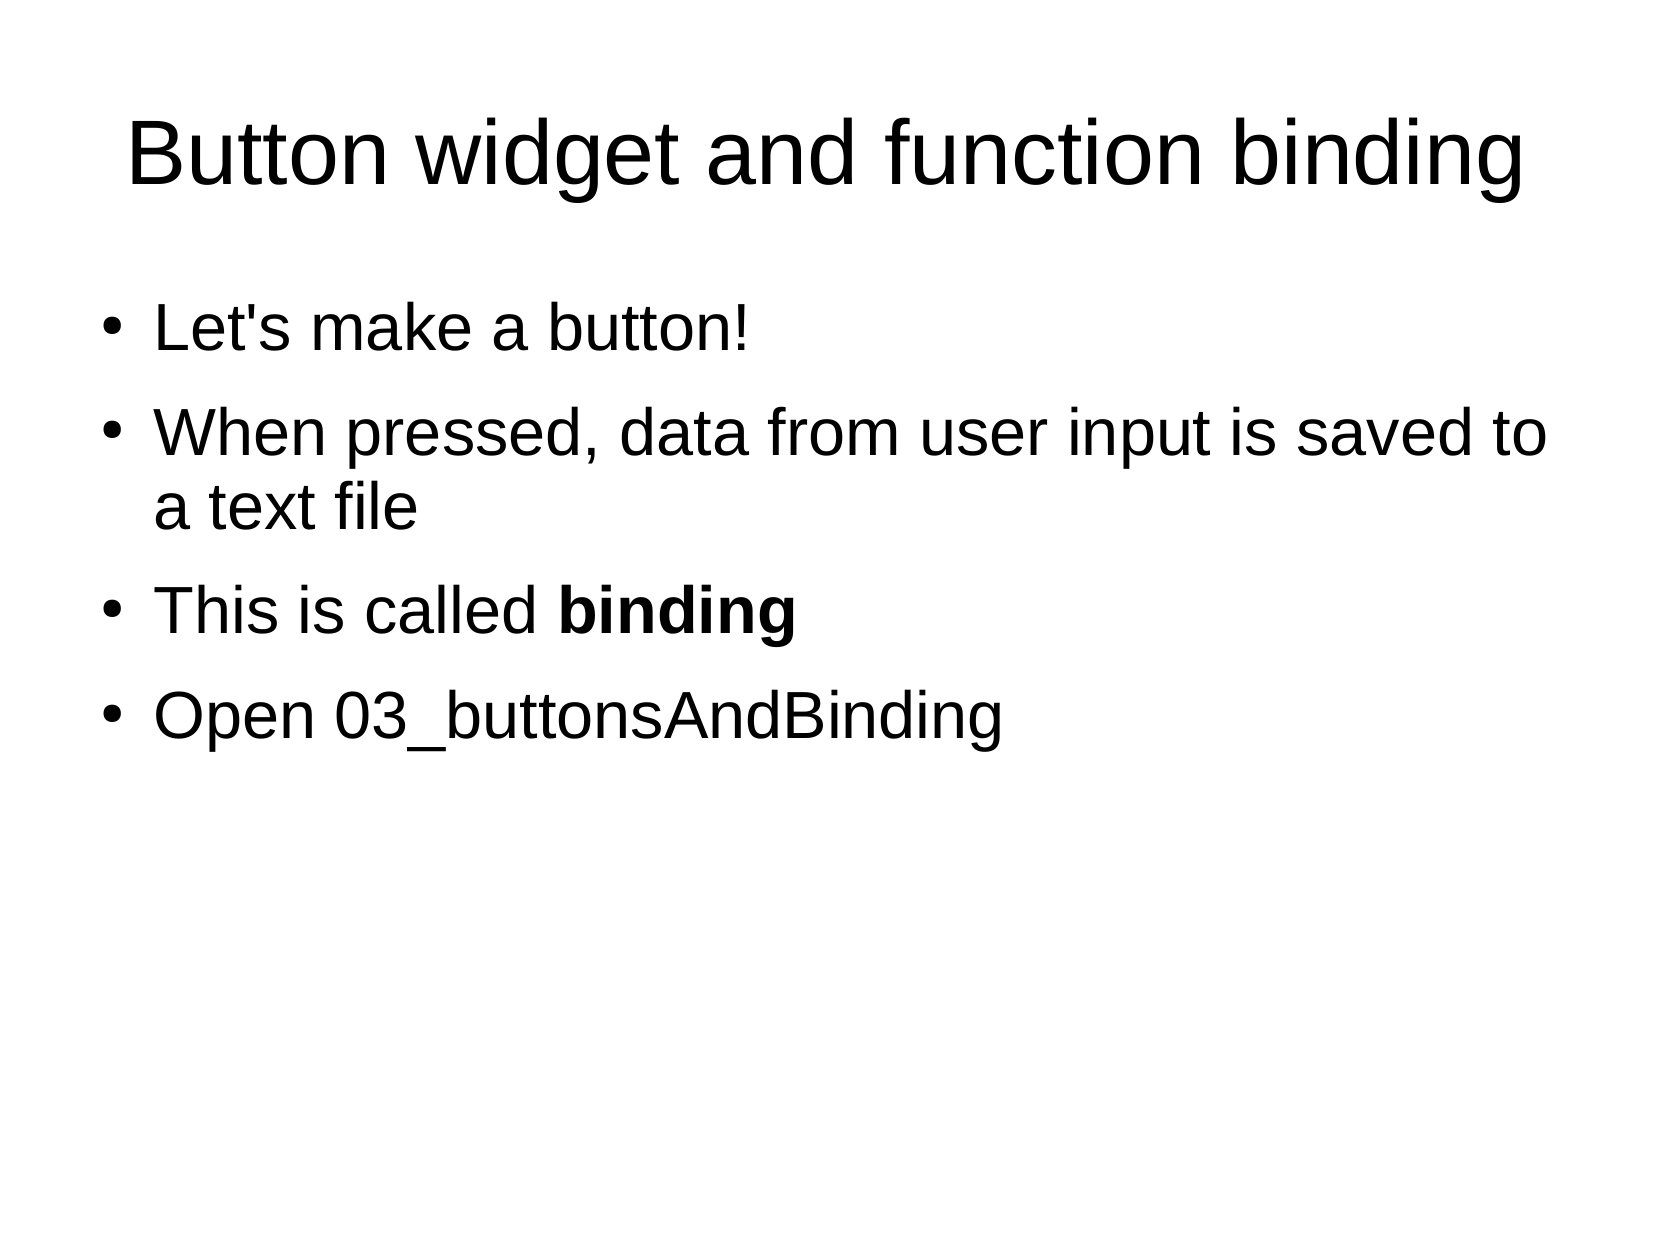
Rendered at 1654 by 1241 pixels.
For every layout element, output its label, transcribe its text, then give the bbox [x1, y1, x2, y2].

title Button widget and function binding [82, 49, 1571, 257]
list Let's make a button! When pressed, data from user input is saved to a text file This is called binding Open 03_buttonsAndBinding [82, 290, 1571, 1010]
